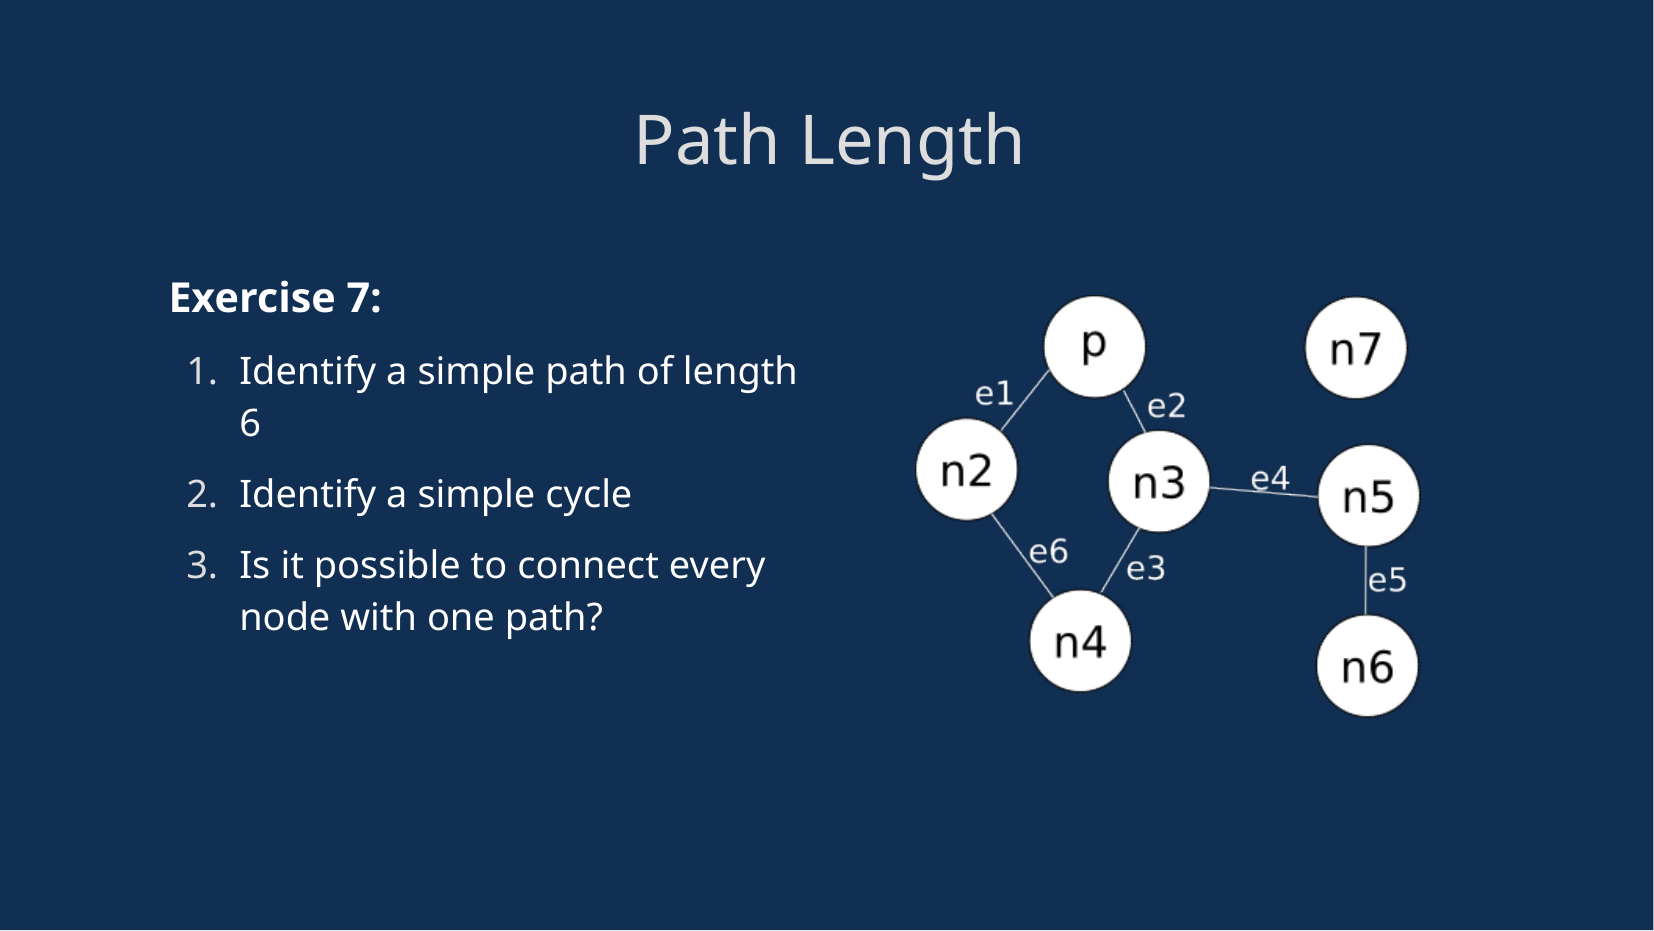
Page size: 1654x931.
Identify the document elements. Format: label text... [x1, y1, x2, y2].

picture [915, 295, 1421, 718]
list Exercise 7: Identify a simple path of length 6 Identify a simple cycle Is it possible to connect every node with one path? [97, 268, 813, 806]
title Path Length [97, 56, 1563, 220]
